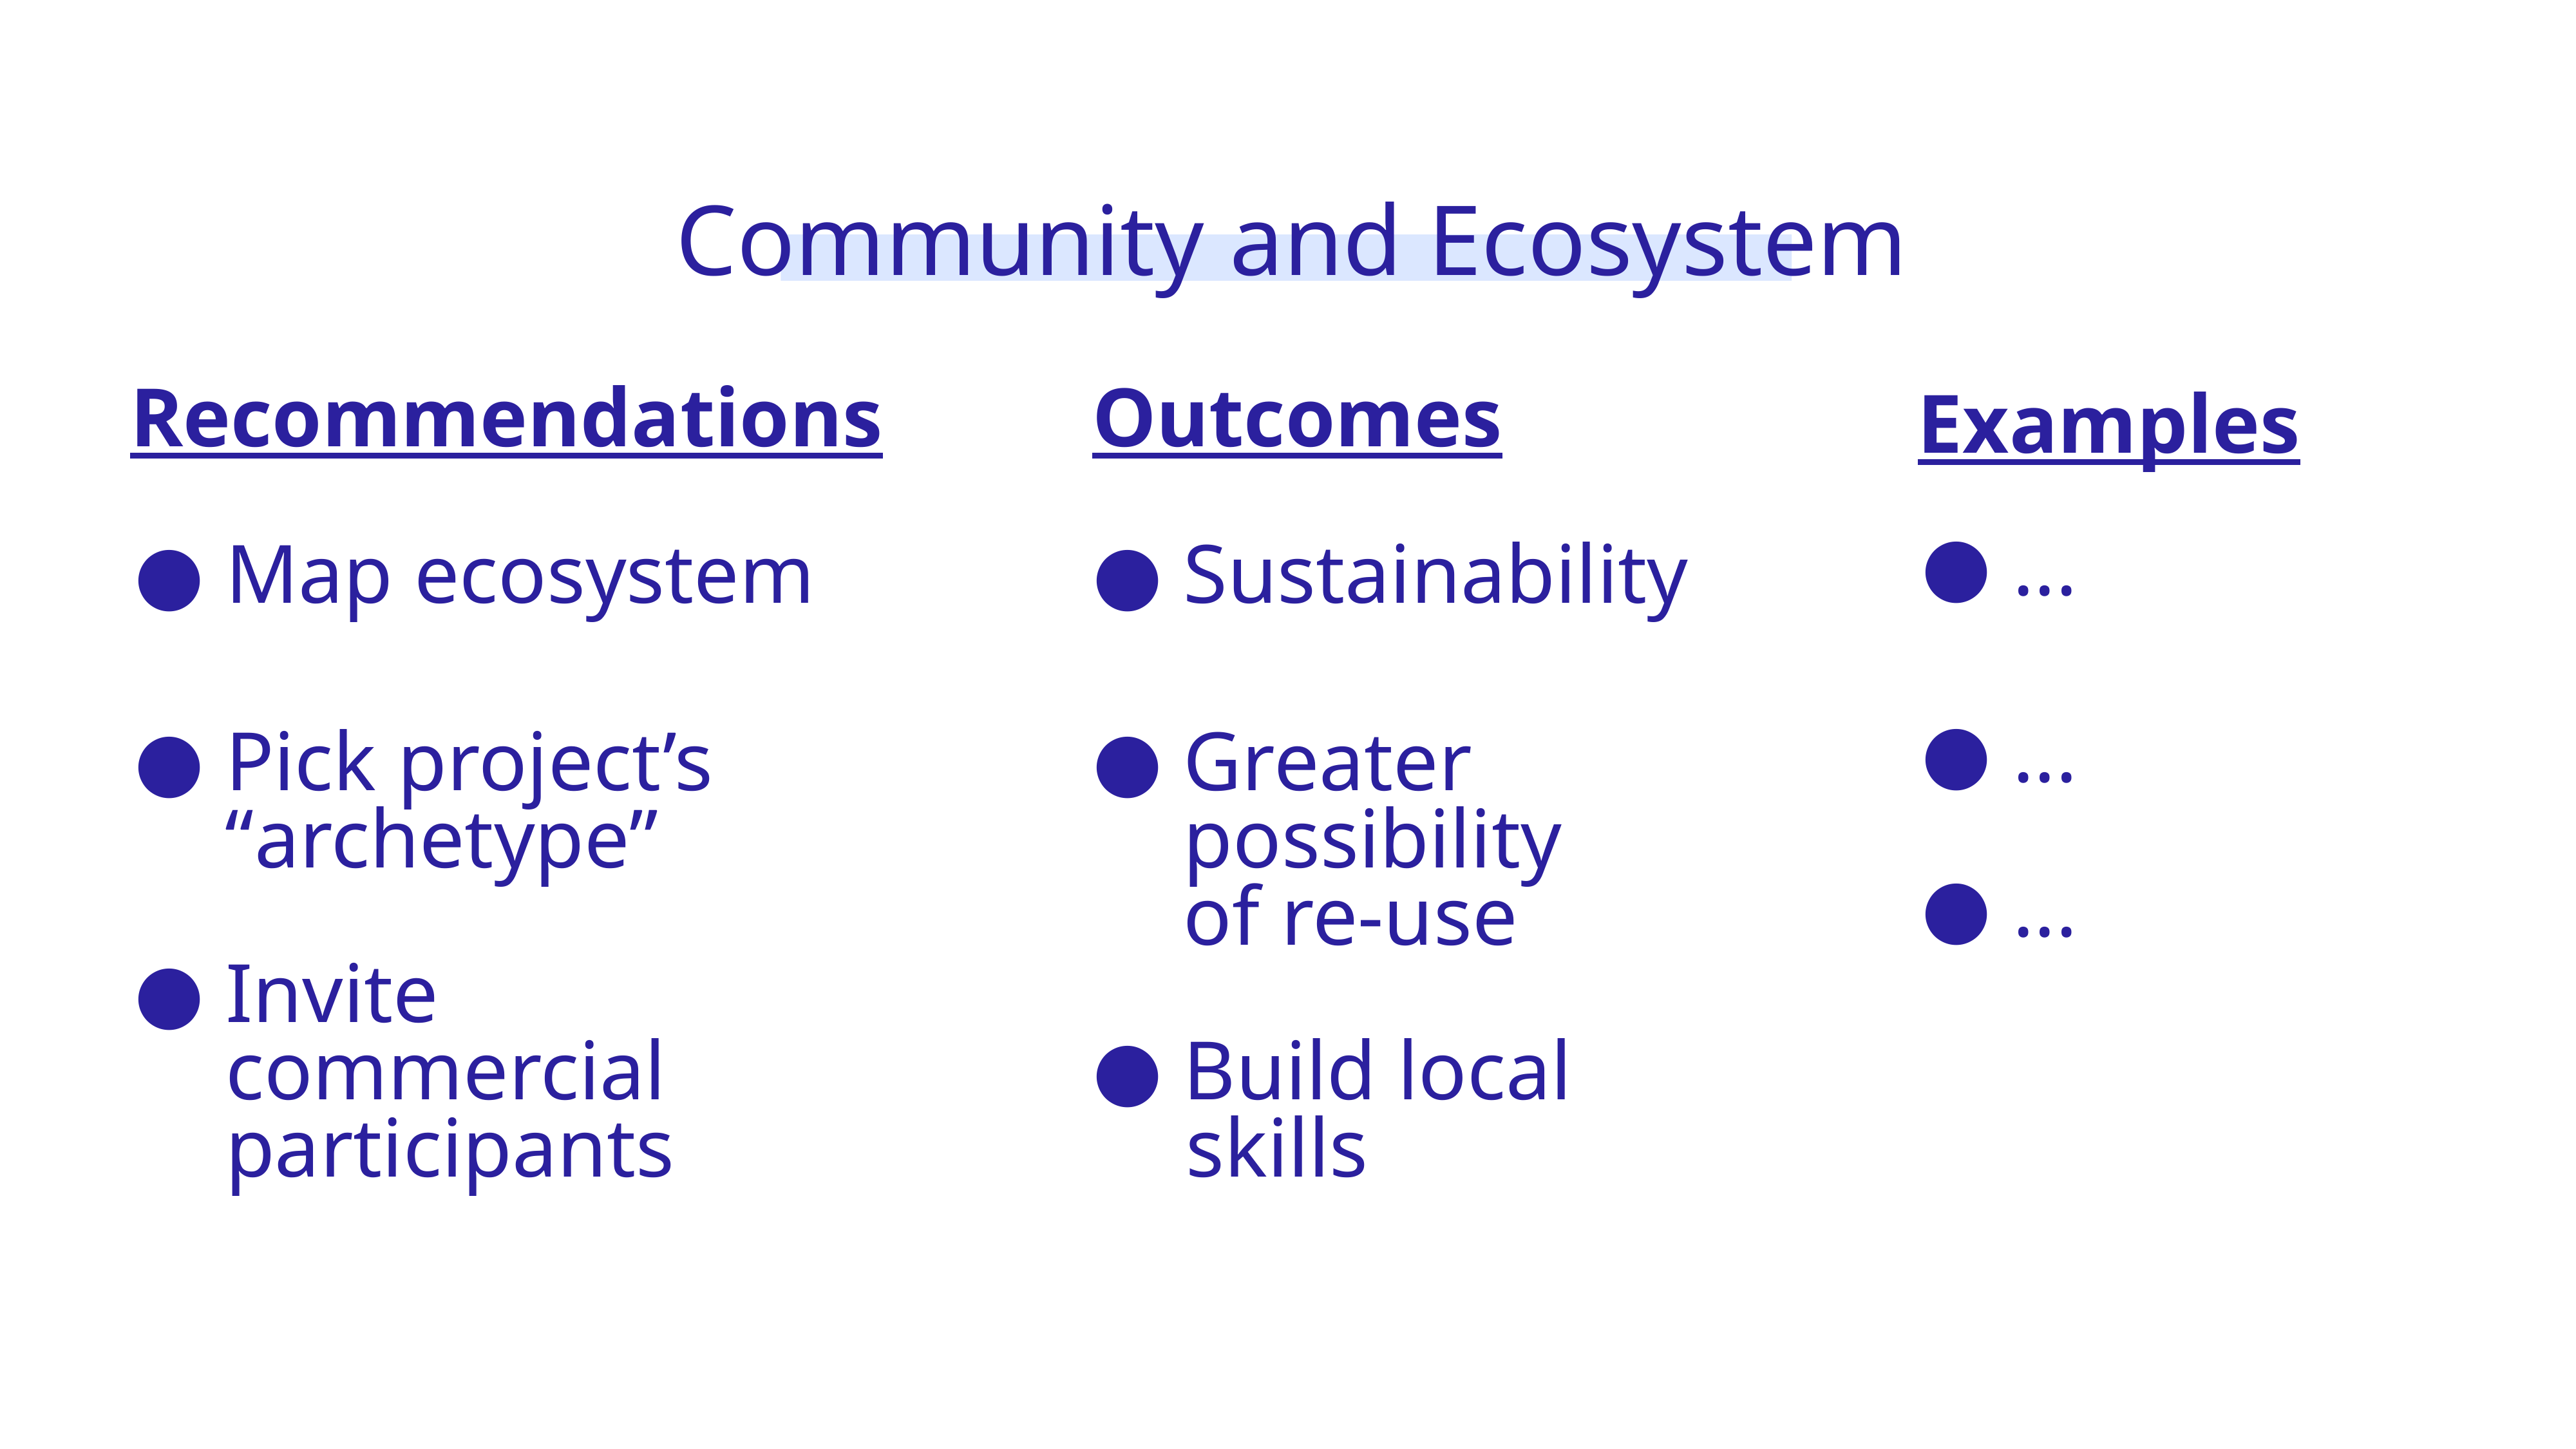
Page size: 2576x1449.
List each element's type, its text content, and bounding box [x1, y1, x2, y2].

text_box Sustainability Greater possibility of re-use Build local skills [1083, 426, 1884, 1197]
text_box Outcomes [1083, 355, 1570, 426]
text_box Examples [1908, 362, 2367, 560]
text_box ... ... ... [1911, 419, 2575, 1067]
text_box Community and Ecosystem [579, 154, 2005, 300]
text_box Recommendations [120, 355, 990, 553]
text_box Map ecosystem Pick project’s “archetype” Invite commercial participants [124, 426, 1039, 1197]
